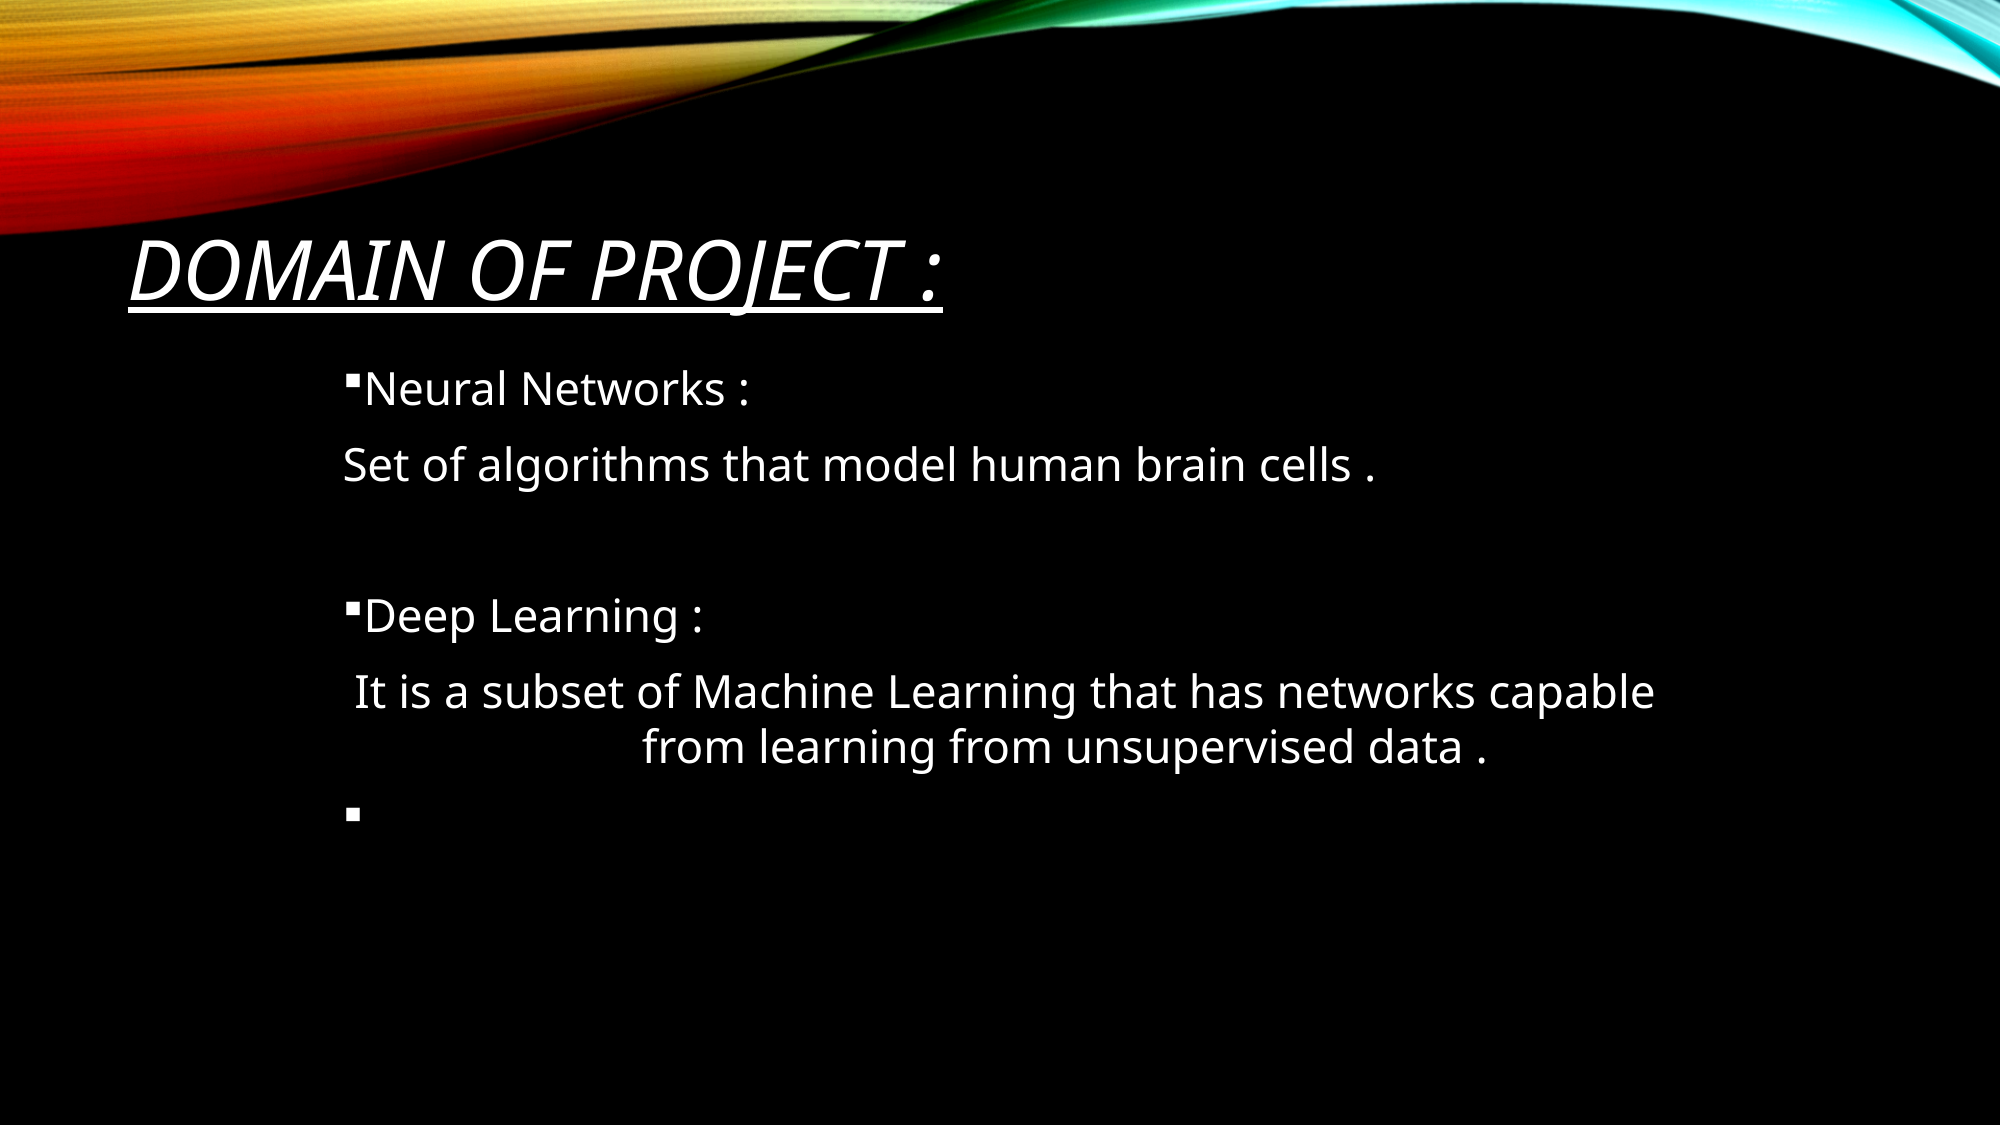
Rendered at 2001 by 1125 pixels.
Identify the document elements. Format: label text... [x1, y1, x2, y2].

list Neural Networks : Set of algorithms that model human brain cells . Deep Learning : It is a subset of Machine Learning that has networks capable from learning from unsupervised data . [327, 352, 1820, 1021]
title DOMAIN OF PROJECT : [112, 210, 1084, 338]
